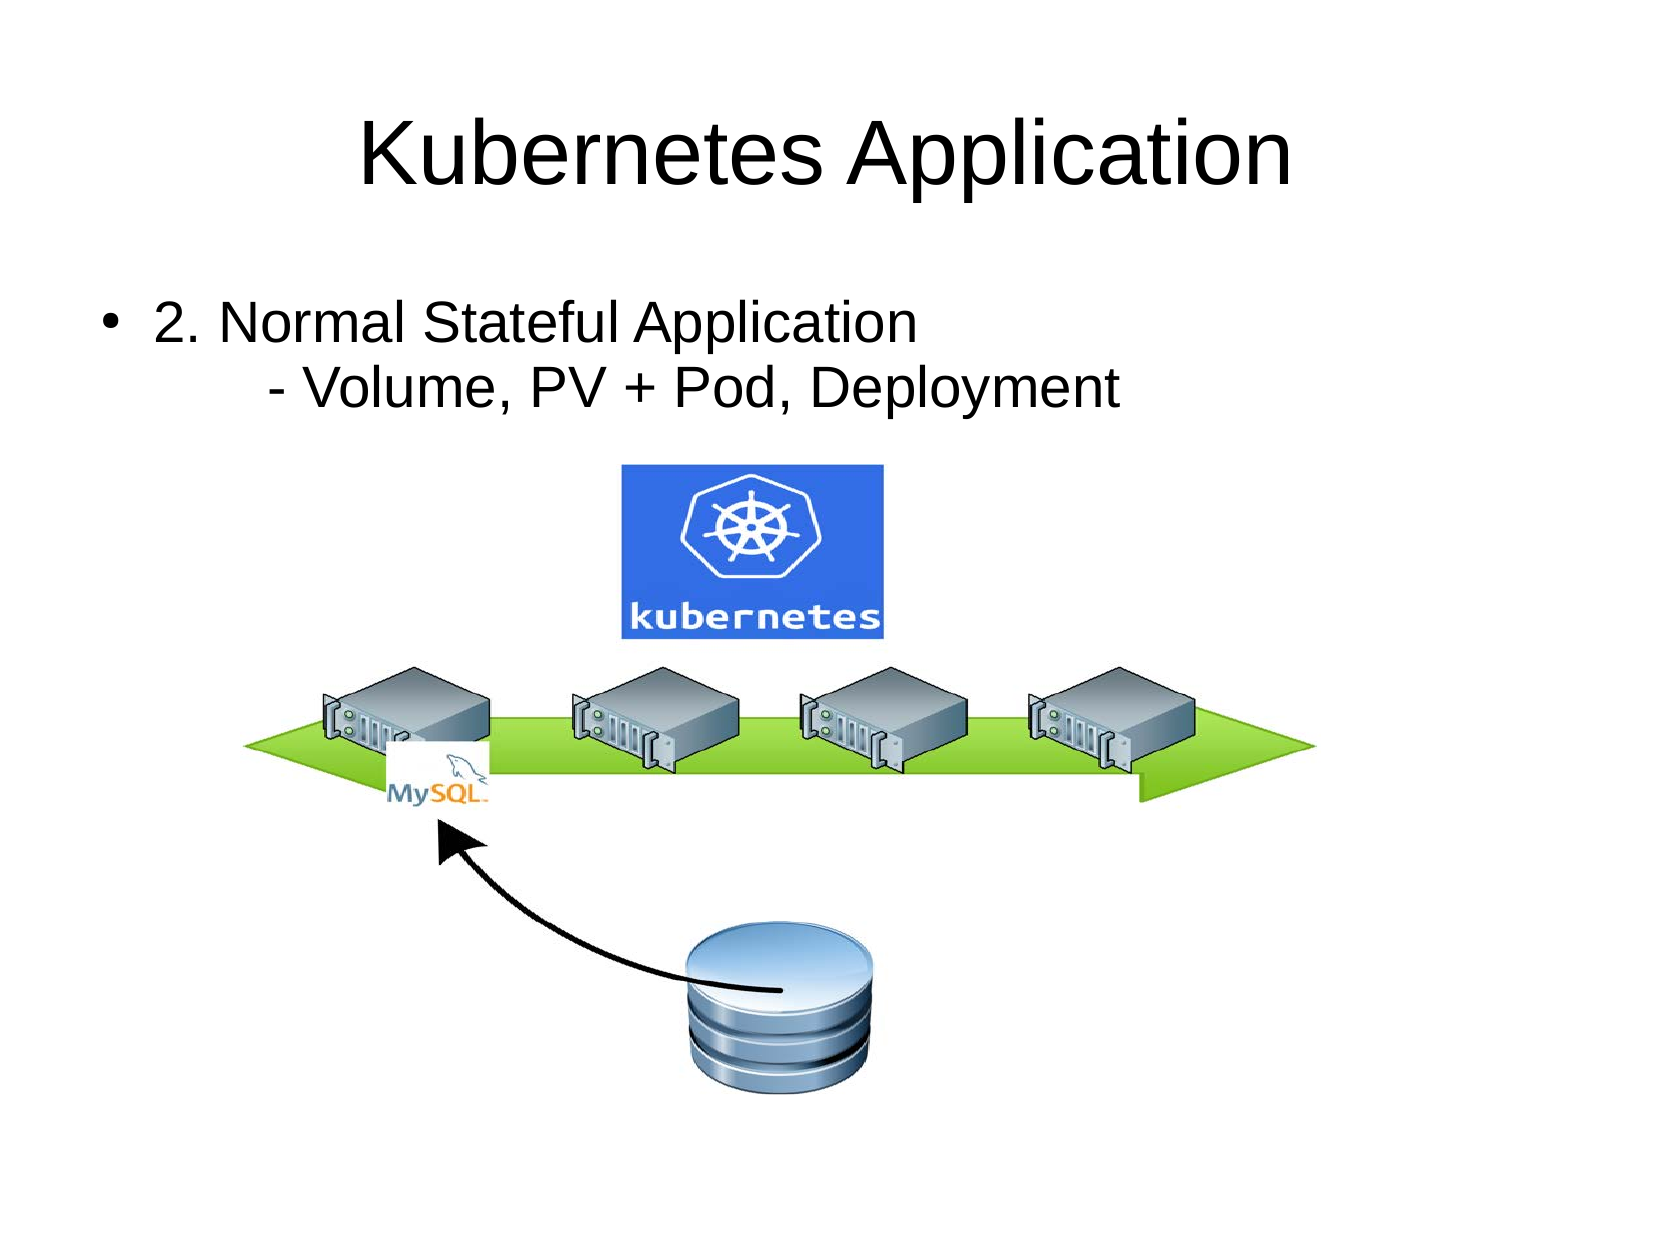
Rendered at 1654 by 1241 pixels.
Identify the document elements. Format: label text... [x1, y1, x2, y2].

title Kubernetes Application [82, 49, 1571, 257]
list 2. Normal Stateful Application - Volume, PV + Pod, Deployment [82, 290, 1571, 634]
picture [240, 464, 1321, 1096]
